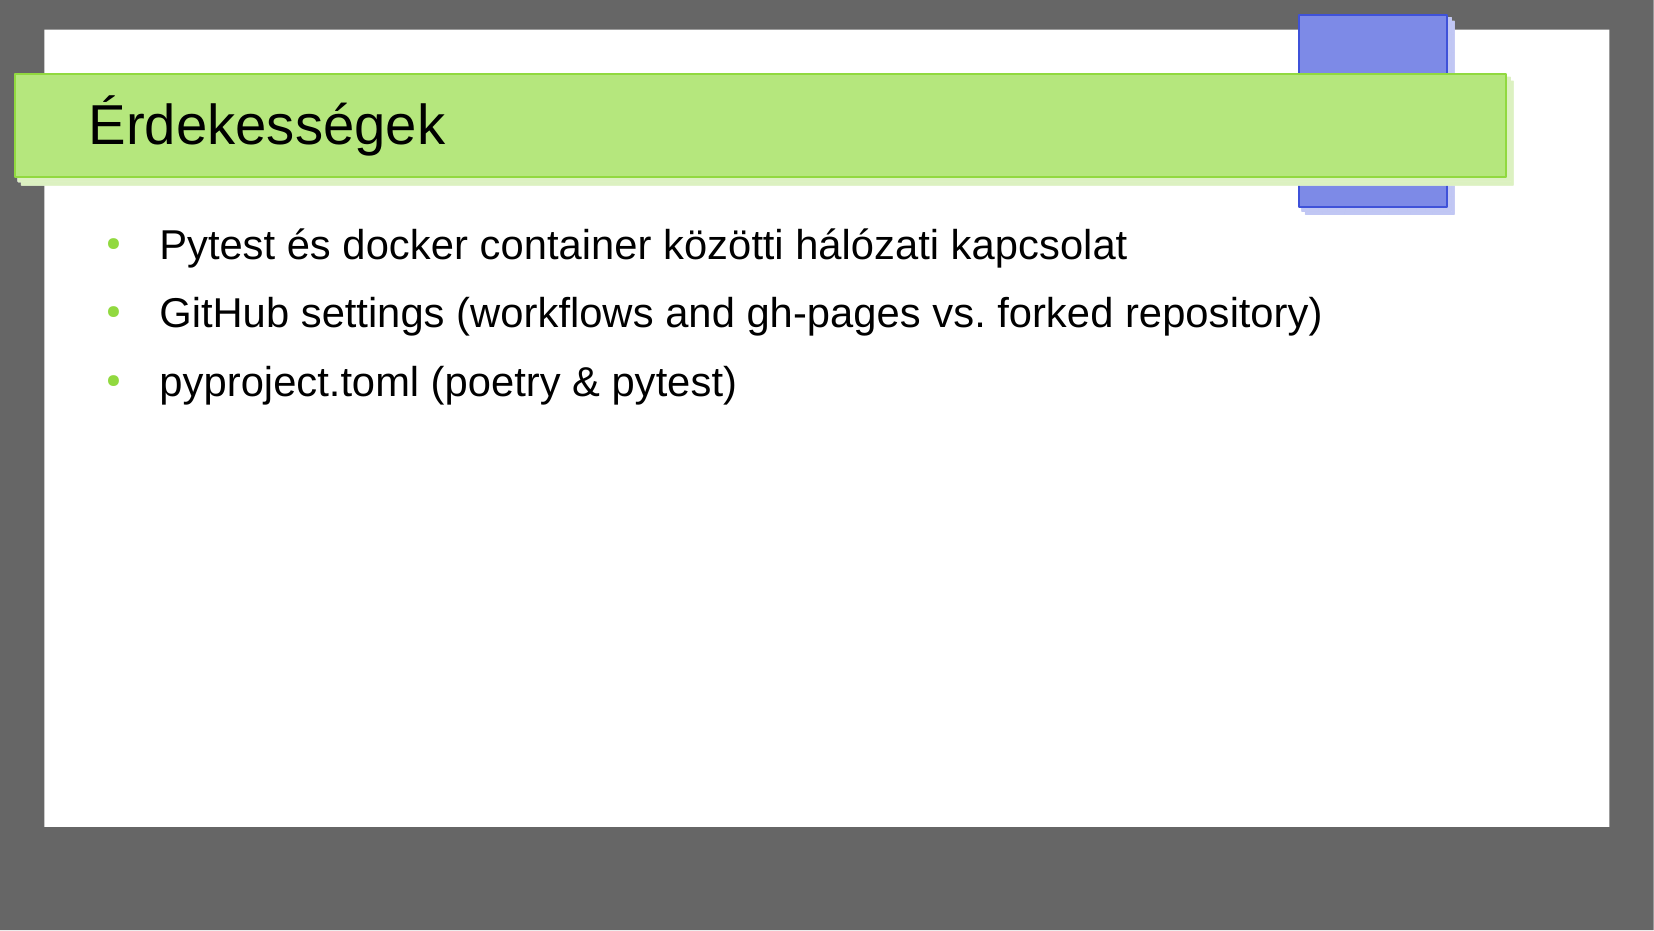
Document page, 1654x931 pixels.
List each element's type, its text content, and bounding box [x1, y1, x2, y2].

list Pytest és docker container közötti hálózati kapcsolat GitHub settings (workflows and gh-pages vs. forked repository) pyproject.toml (poetry & pytest) [88, 221, 1565, 813]
title Érdekességek [88, 73, 1506, 178]
